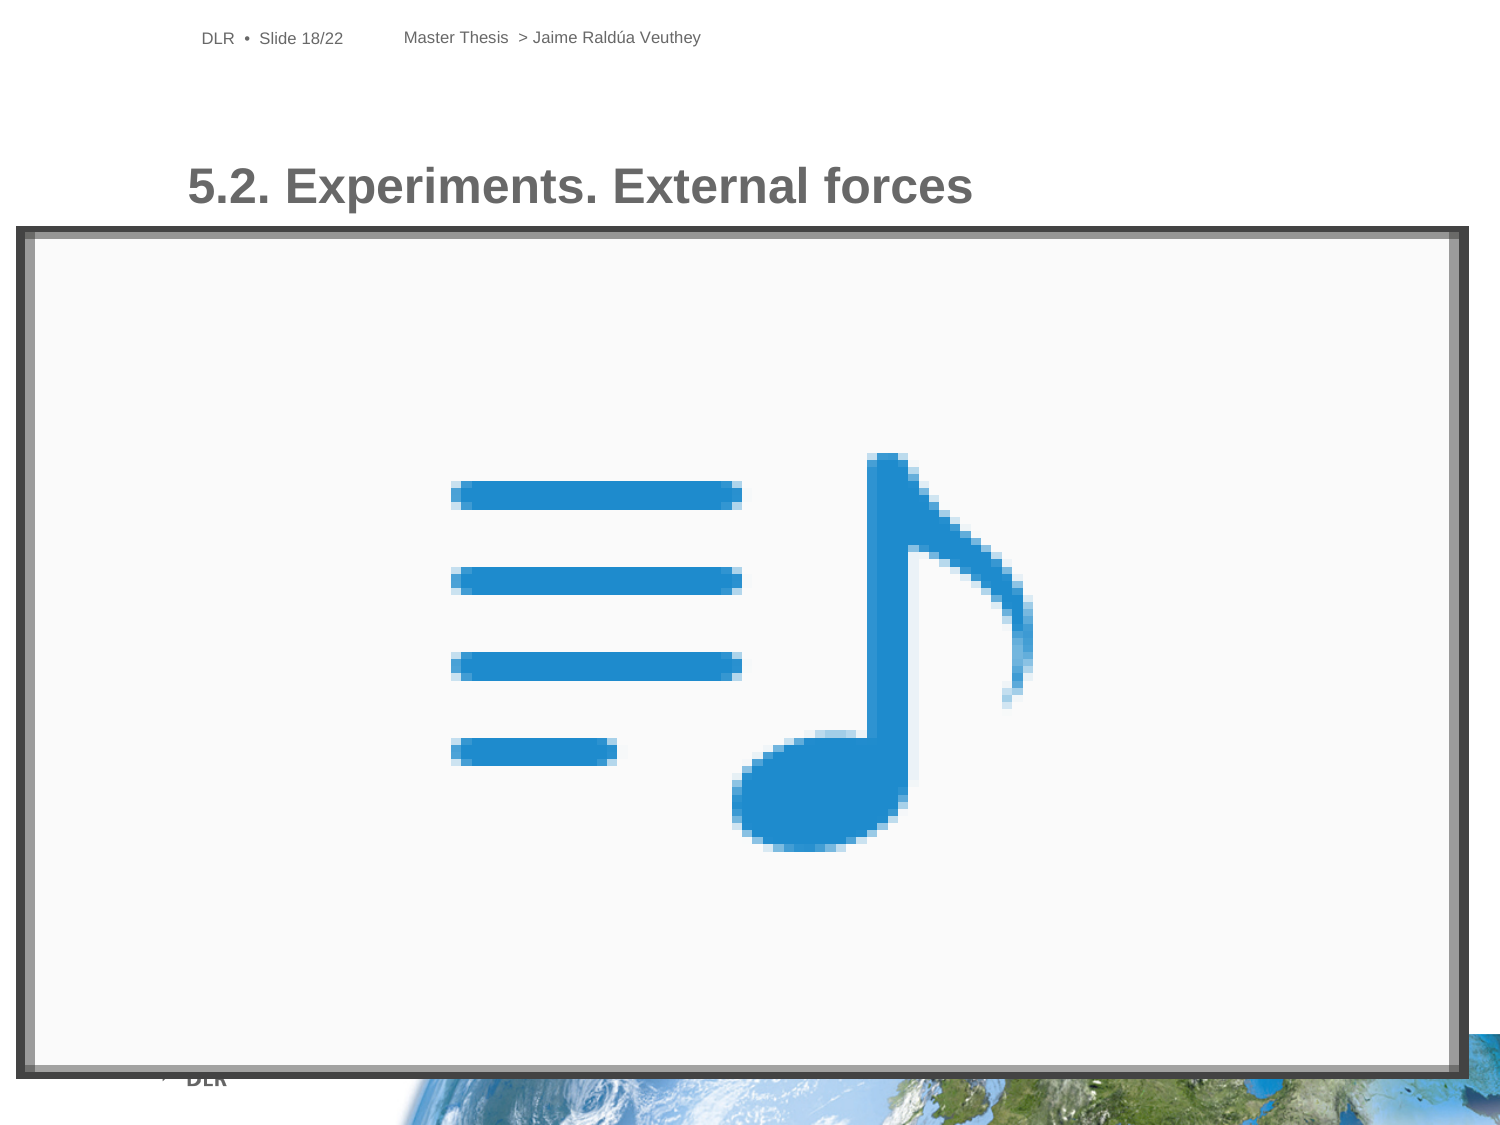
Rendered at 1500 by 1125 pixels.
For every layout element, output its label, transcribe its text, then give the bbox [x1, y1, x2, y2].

title 5.2. Experiments. External forces [187, 153, 1392, 275]
picture [0, 1034, 1500, 1125]
text_box [15, 224, 1471, 1081]
